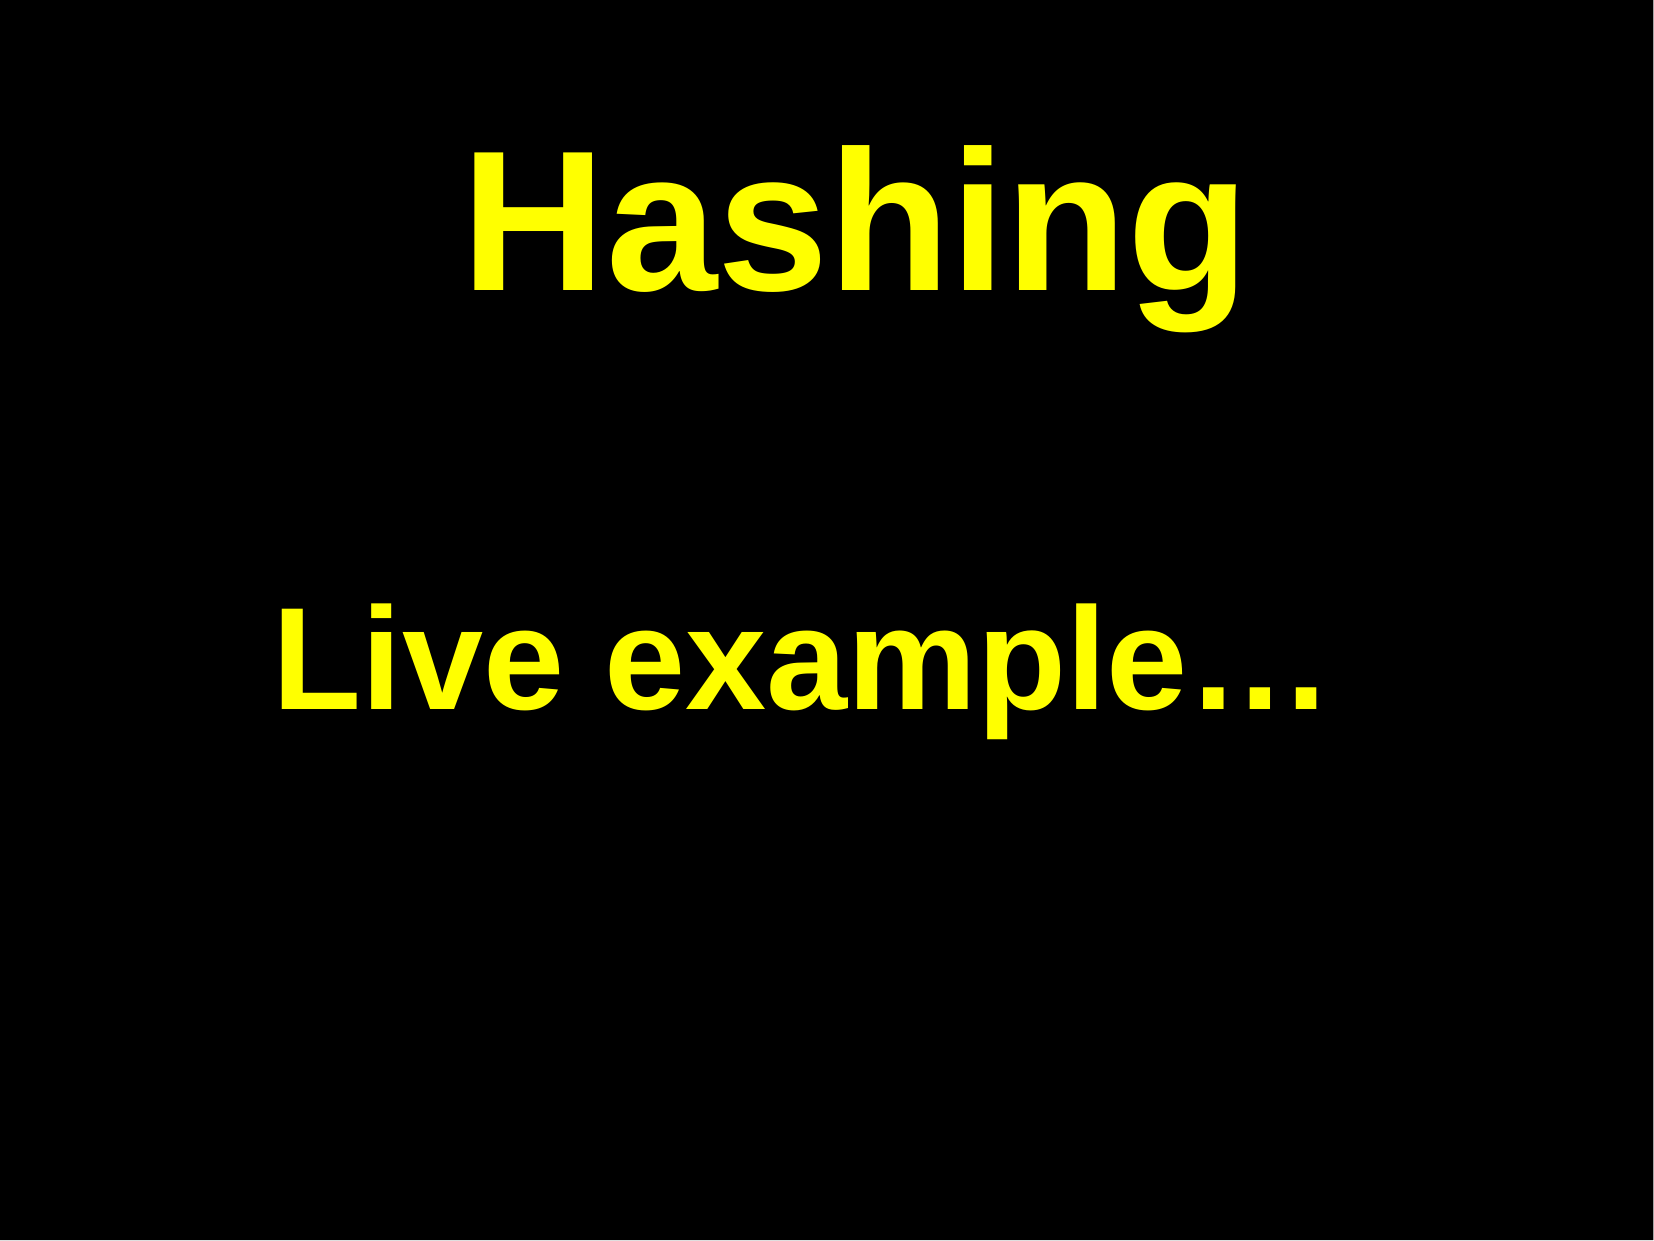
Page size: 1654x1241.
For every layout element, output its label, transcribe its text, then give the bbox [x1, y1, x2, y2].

text_box Hashing [1164, 201, 1208, 271]
text_box [0, 0, 1654, 1241]
text_box Hashing [346, 123, 1367, 319]
text_box Live example… [293, 561, 1314, 757]
